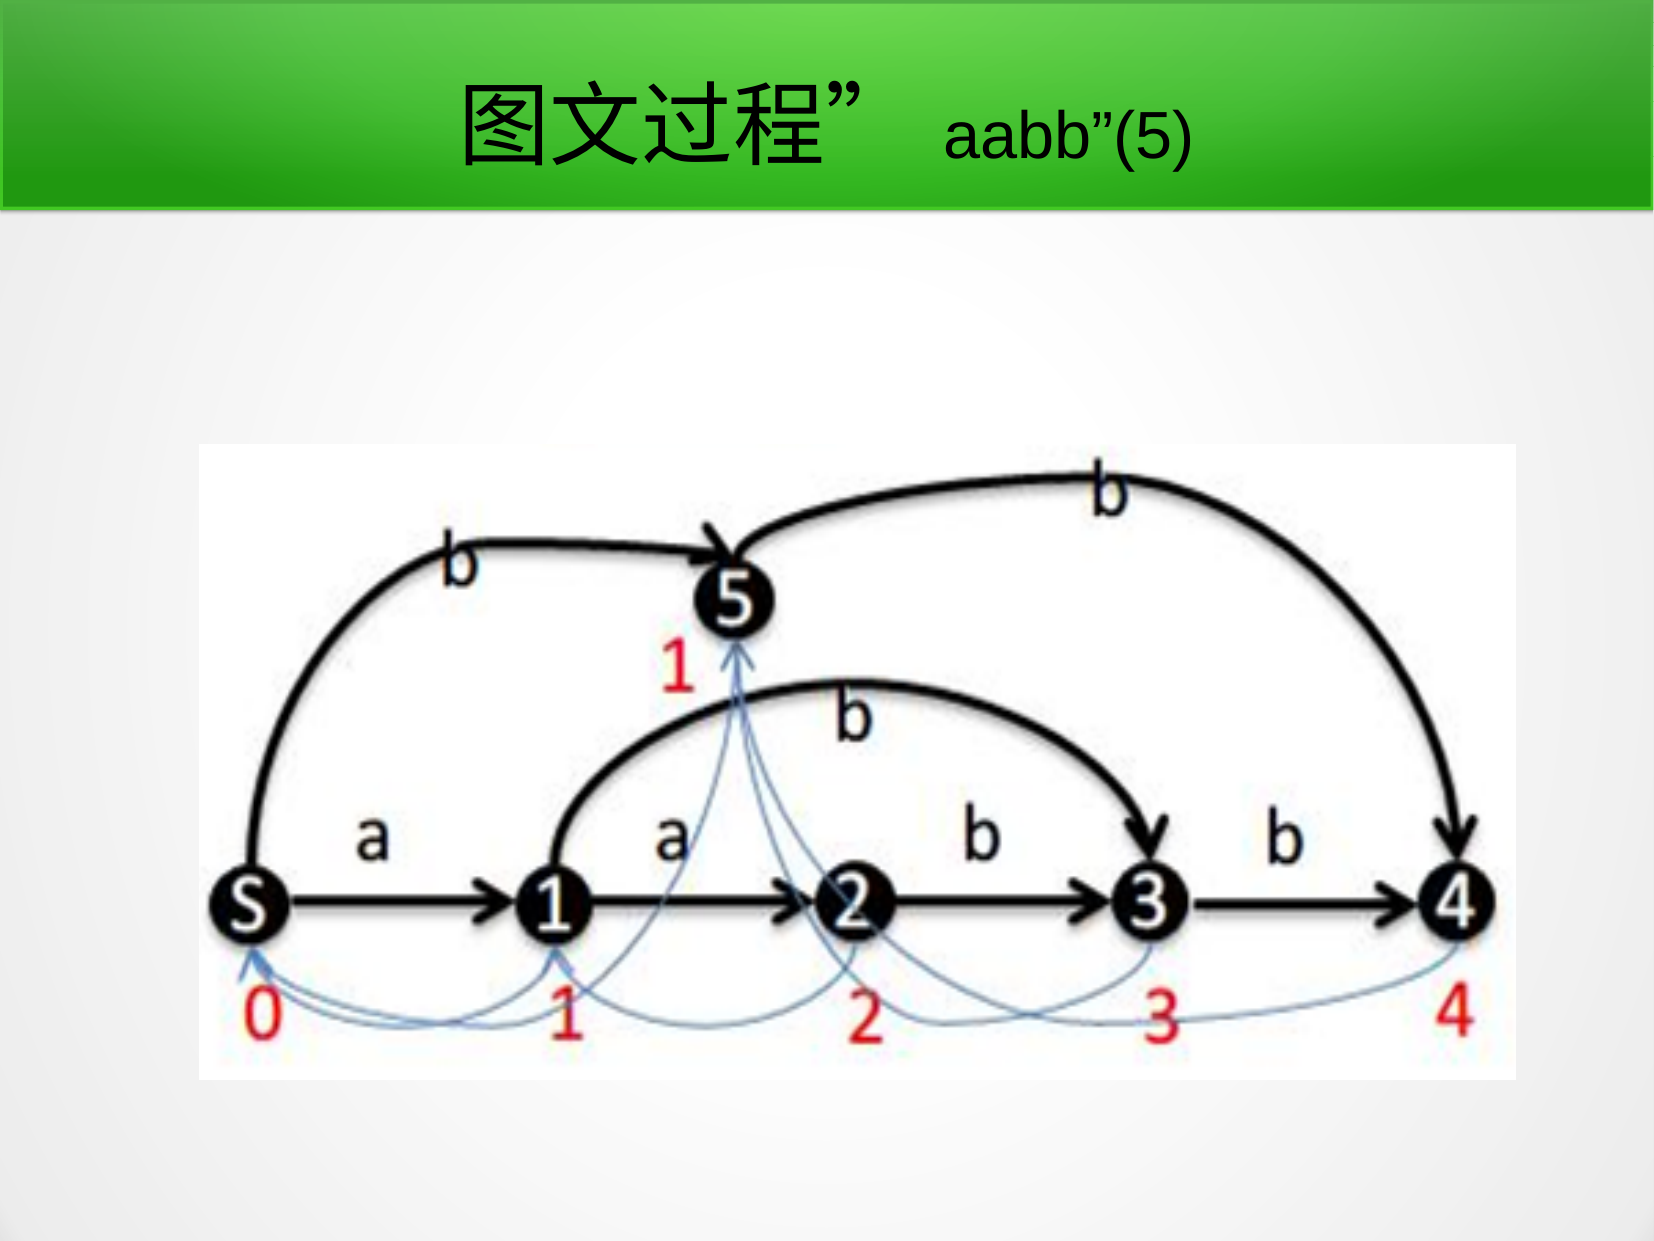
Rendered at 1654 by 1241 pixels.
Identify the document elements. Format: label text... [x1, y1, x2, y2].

picture [199, 444, 1516, 1081]
title 图文过程”aabb”(5) [82, 47, 1571, 189]
